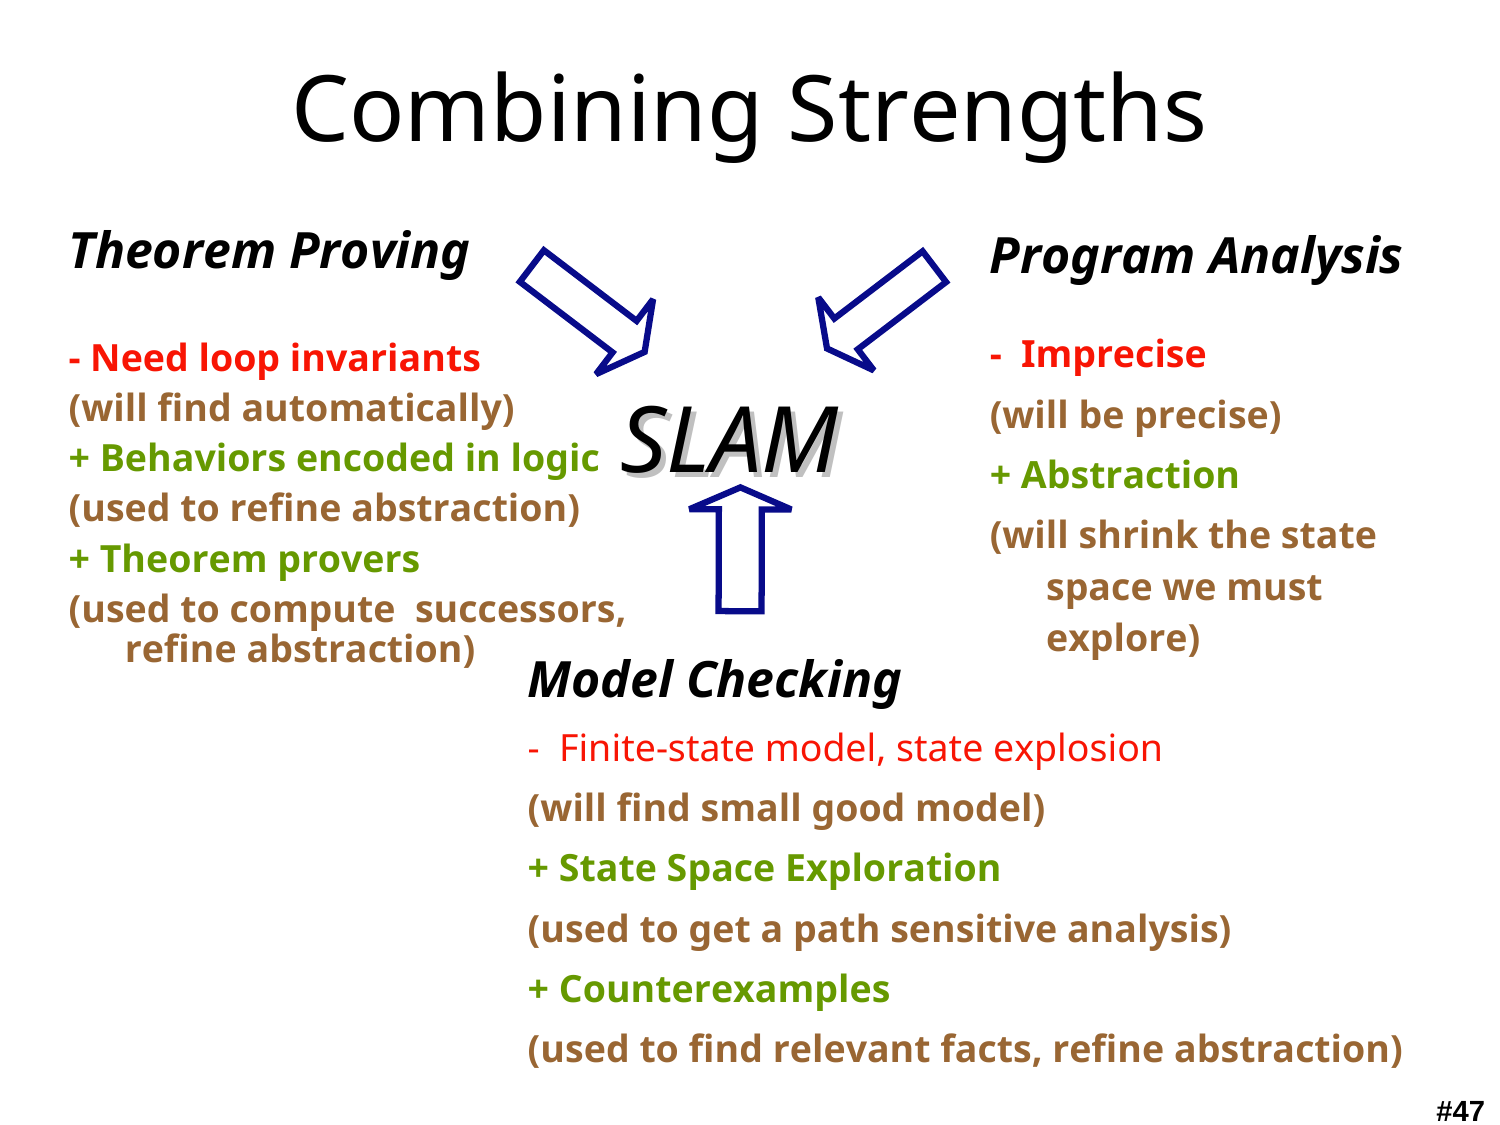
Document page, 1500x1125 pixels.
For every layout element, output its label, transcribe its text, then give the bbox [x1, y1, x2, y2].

list Theorem Proving - Need loop invariants (will find automatically) + Behaviors encoded in logic (used to refine abstraction) + Theorem provers (used to compute successors, refine abstraction) [53, 217, 693, 679]
title Combining Strengths [24, 12, 1476, 201]
text_box Program Analysis - Imprecise (will be precise) + Abstraction (will shrink the state space we must explore) [975, 212, 1483, 483]
text_box Model Checking - Finite-state model, state explosion (will find small good model) + State Space Exploration (used to get a path sensitive analysis) + Counterexamples (used to find relevant facts, refine abstraction) [512, 635, 1438, 894]
text_box SLAM [562, 366, 897, 543]
list Theorem Proving - Need loop invariants (will find automatically) + Behaviors encoded in logic (used to refine abstraction) + Theorem provers (used to compute successors, refine abstraction) [526, 256, 647, 364]
